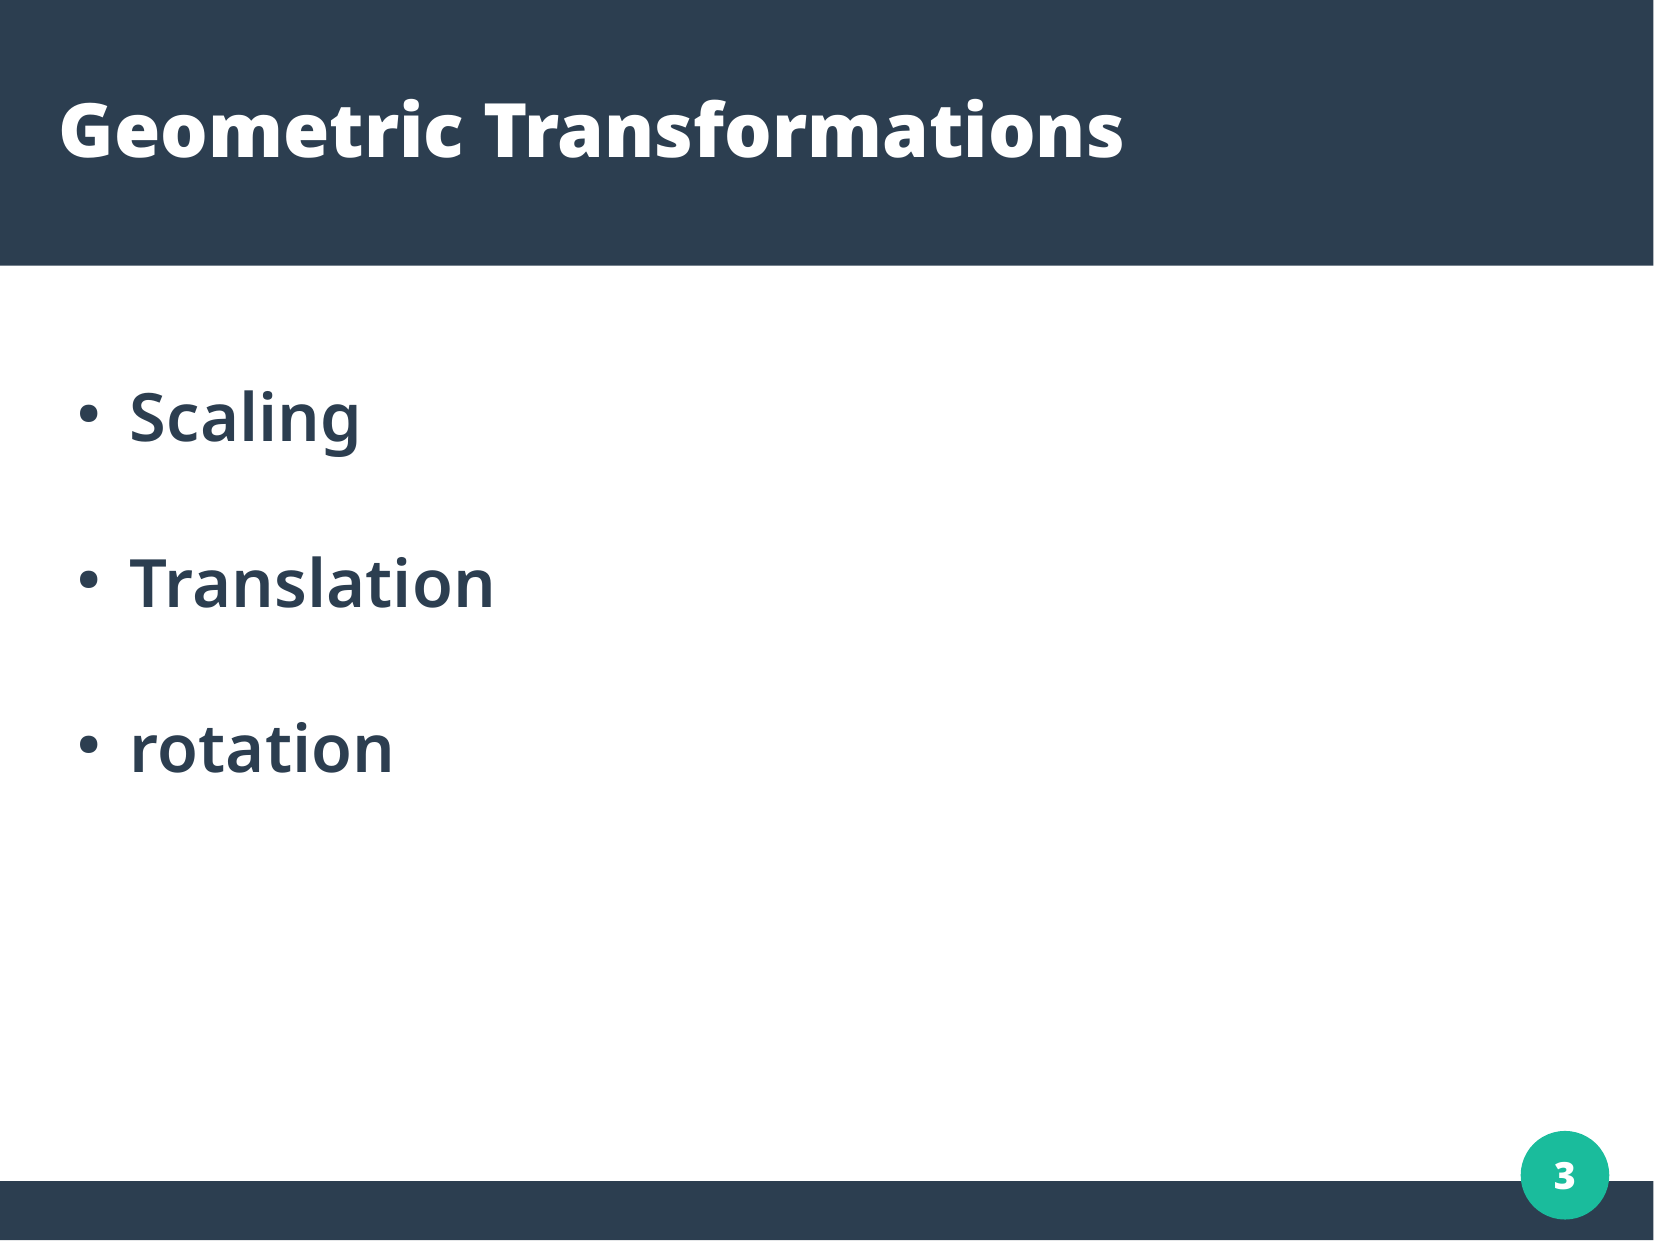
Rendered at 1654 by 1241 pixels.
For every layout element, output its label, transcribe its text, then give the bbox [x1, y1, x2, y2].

list Scaling Translation rotation [59, 324, 1595, 1152]
title Geometric Transformations [59, 49, 1595, 207]
